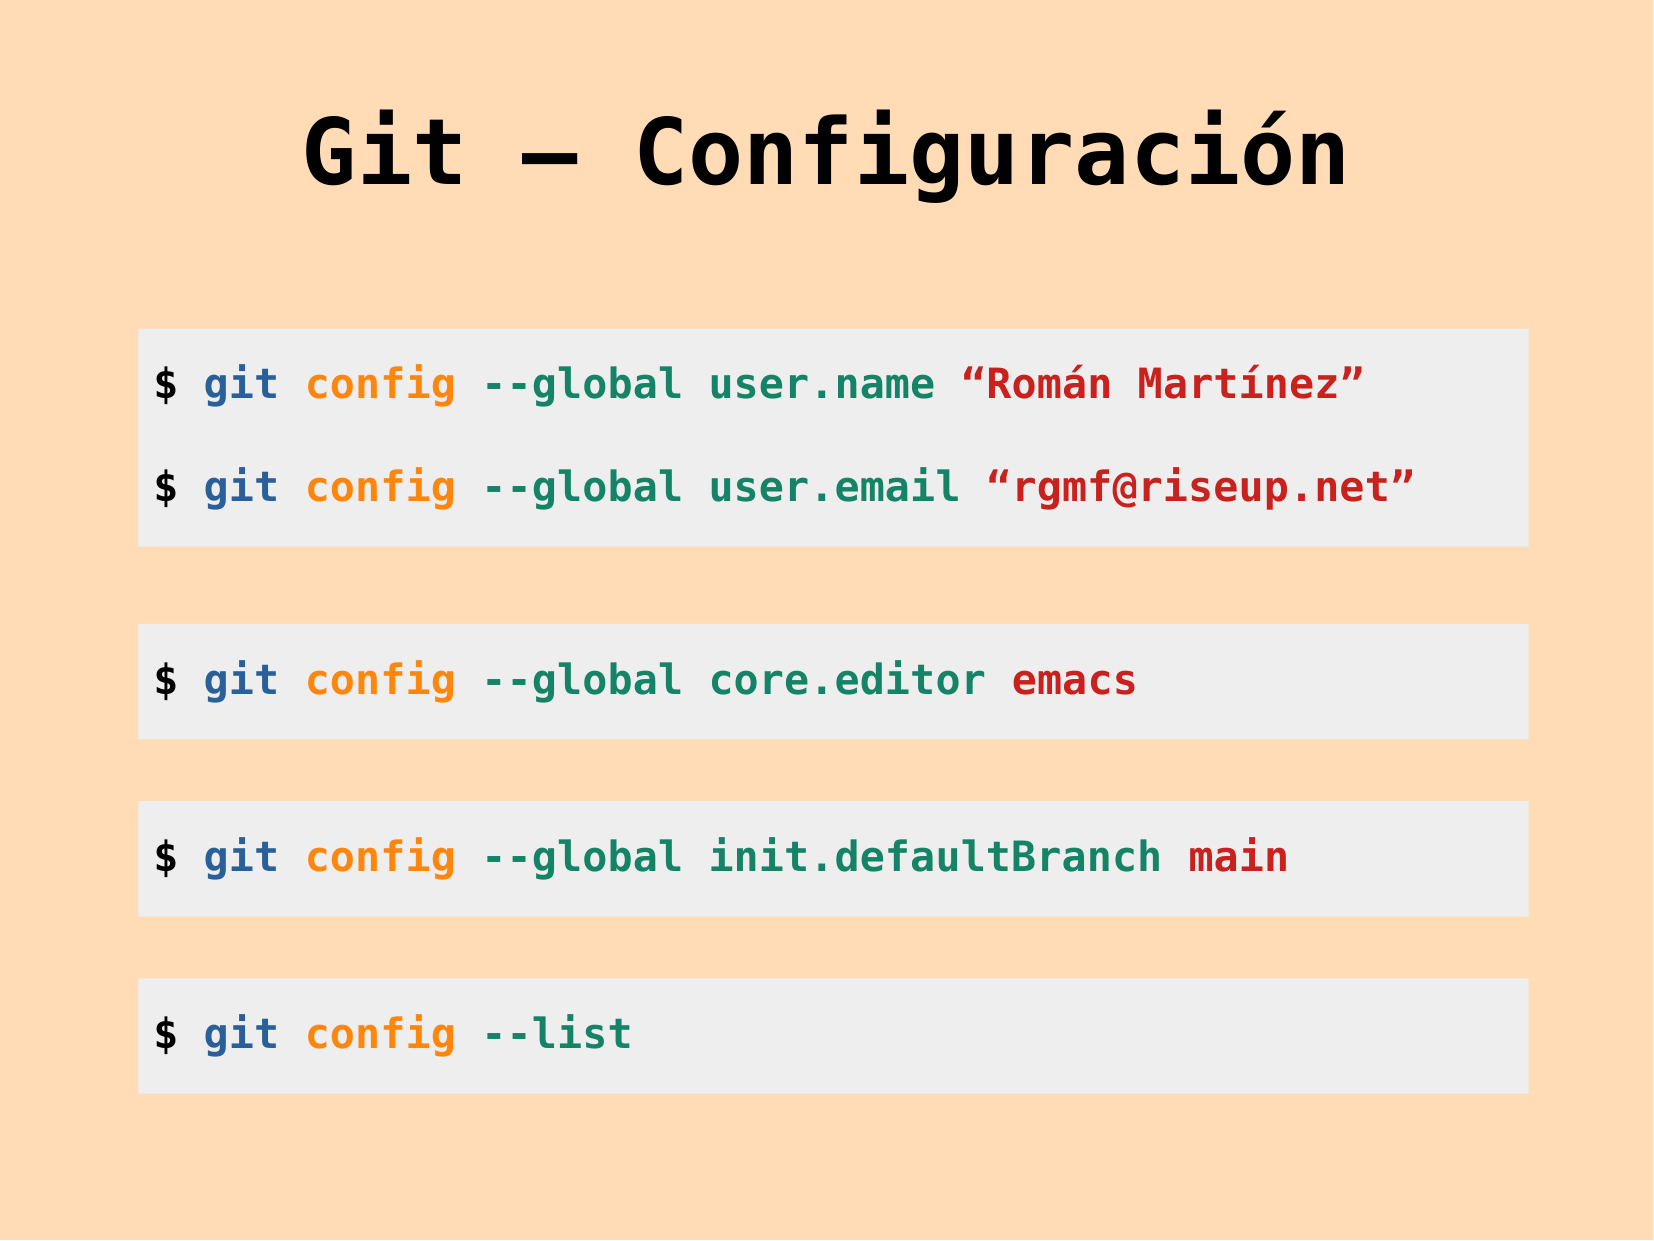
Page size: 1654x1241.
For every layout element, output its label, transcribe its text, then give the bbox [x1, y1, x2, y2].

text_box $ git config --global init.defaultBranch main [138, 801, 1529, 917]
text_box $ git config --global core.editor emacs [138, 623, 1529, 740]
title Git – Configuración [82, 49, 1571, 257]
text_box $ git config --list [138, 978, 1529, 1094]
text_box $ git config --global user.name “Román Martínez” $ git config --global user.email “rgmf@riseup.net” [138, 328, 1529, 547]
